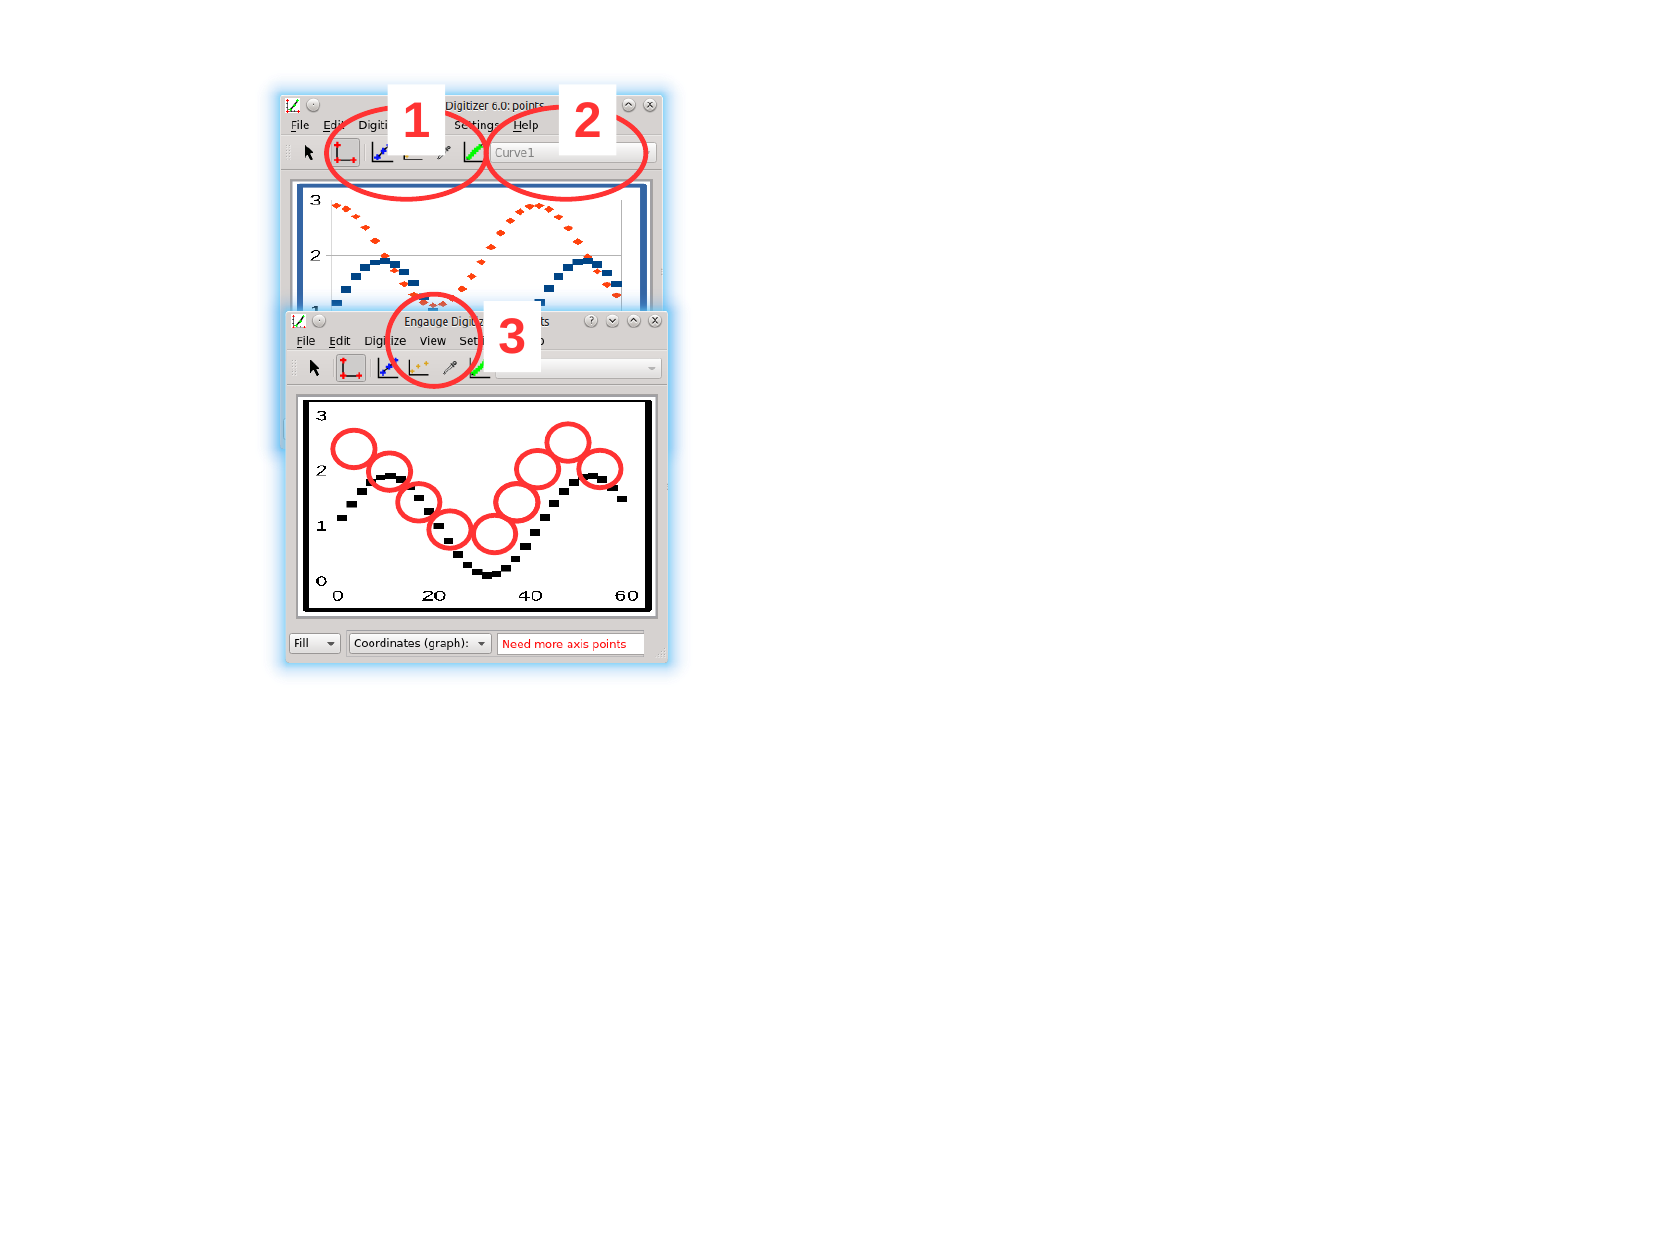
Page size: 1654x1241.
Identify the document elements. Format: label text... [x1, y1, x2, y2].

picture [242, 58, 705, 699]
text_box 2 [558, 84, 617, 156]
text_box 1 [387, 84, 446, 156]
text_box 3 [483, 301, 541, 373]
